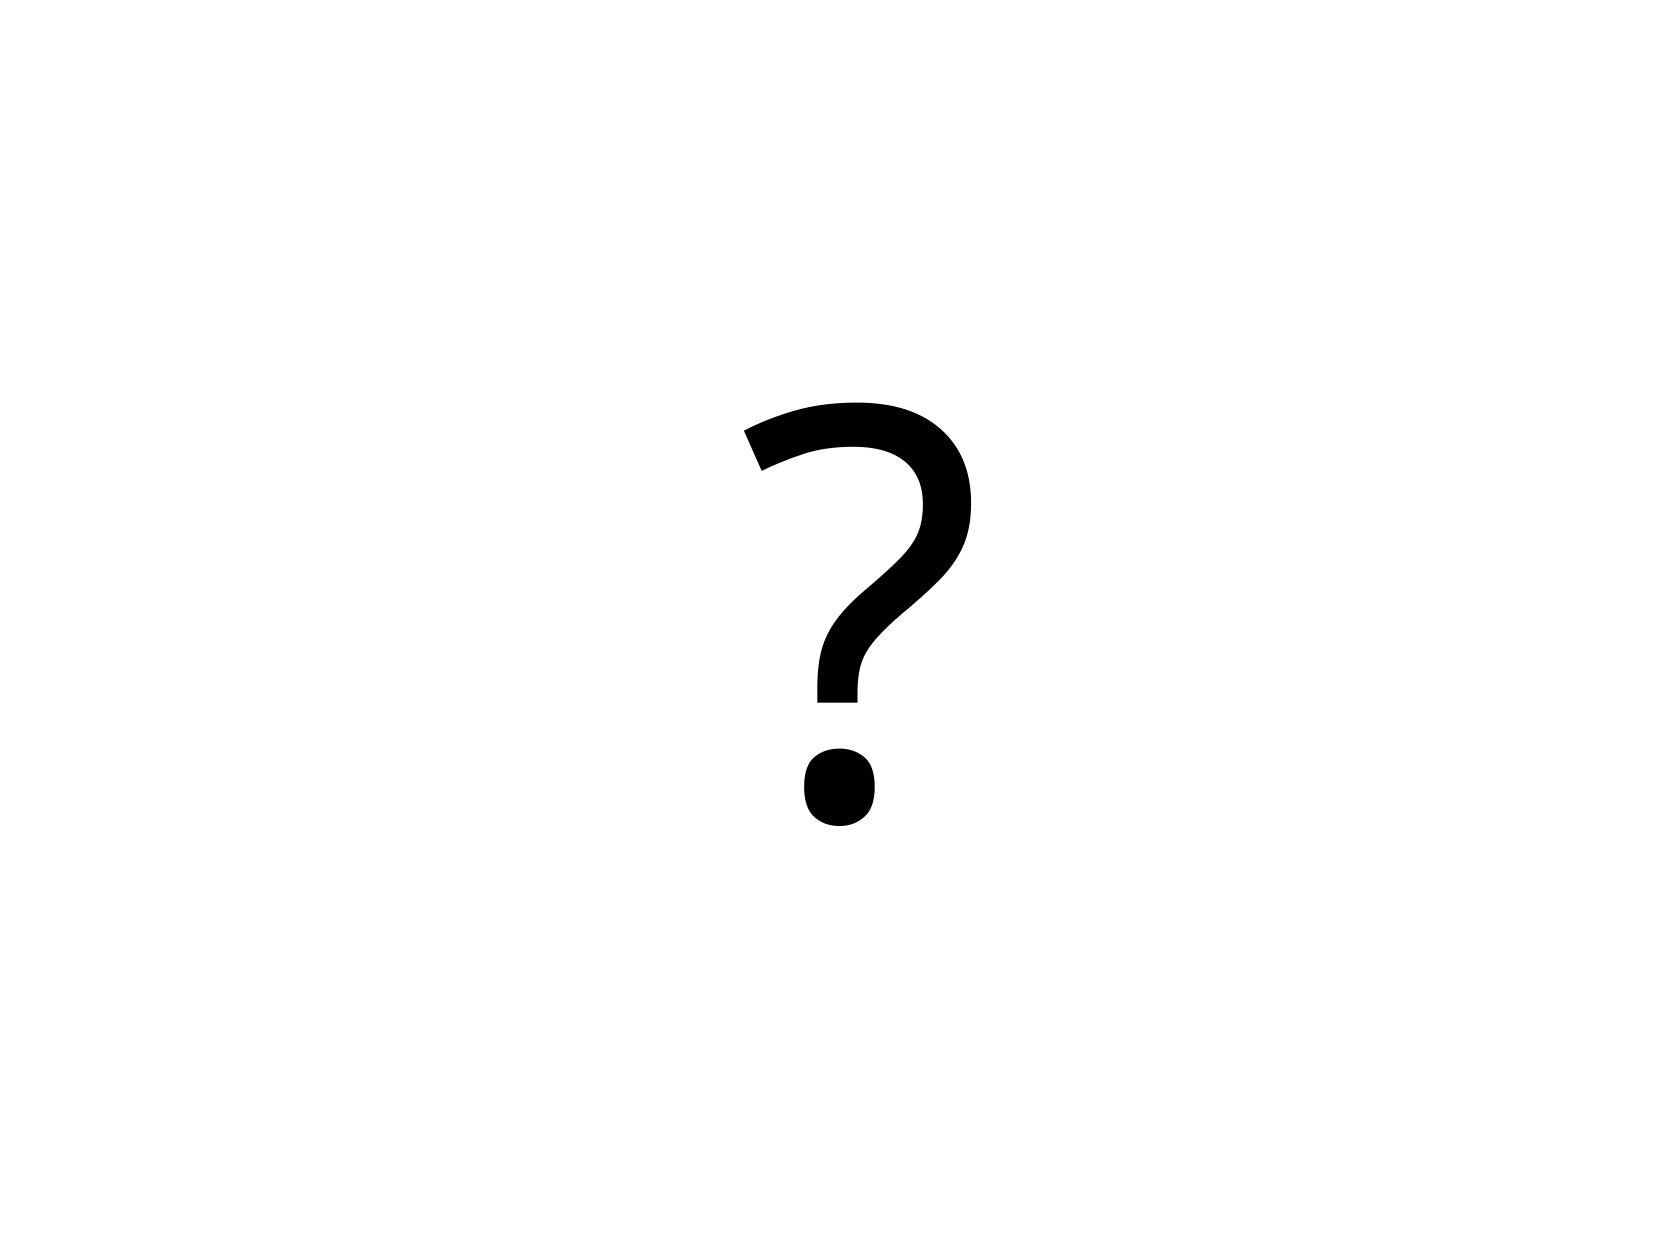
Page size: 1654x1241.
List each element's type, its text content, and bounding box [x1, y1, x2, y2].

list ? [82, 108, 1571, 1010]
